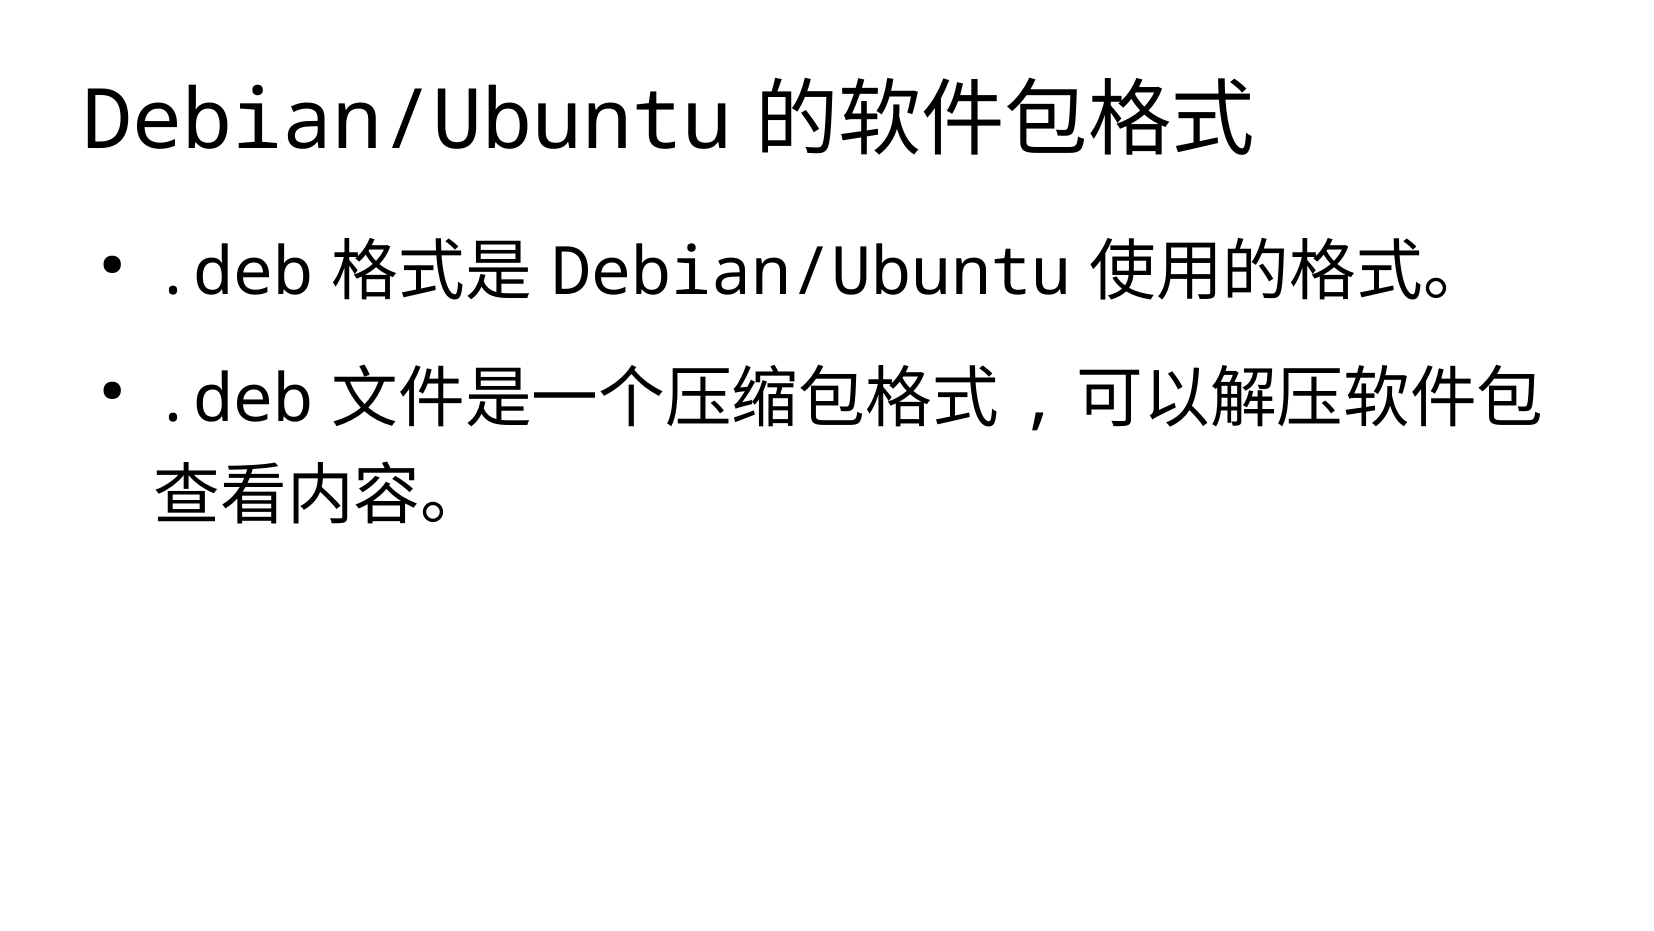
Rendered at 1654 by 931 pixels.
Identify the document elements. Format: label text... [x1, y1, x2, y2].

list .deb格式是Debian/Ubuntu使用的格式。 .deb文件是一个压缩包格式,可以解压软件包查看内容。 [82, 217, 1571, 815]
title Debian/Ubuntu的软件包格式 [82, 37, 1571, 189]
